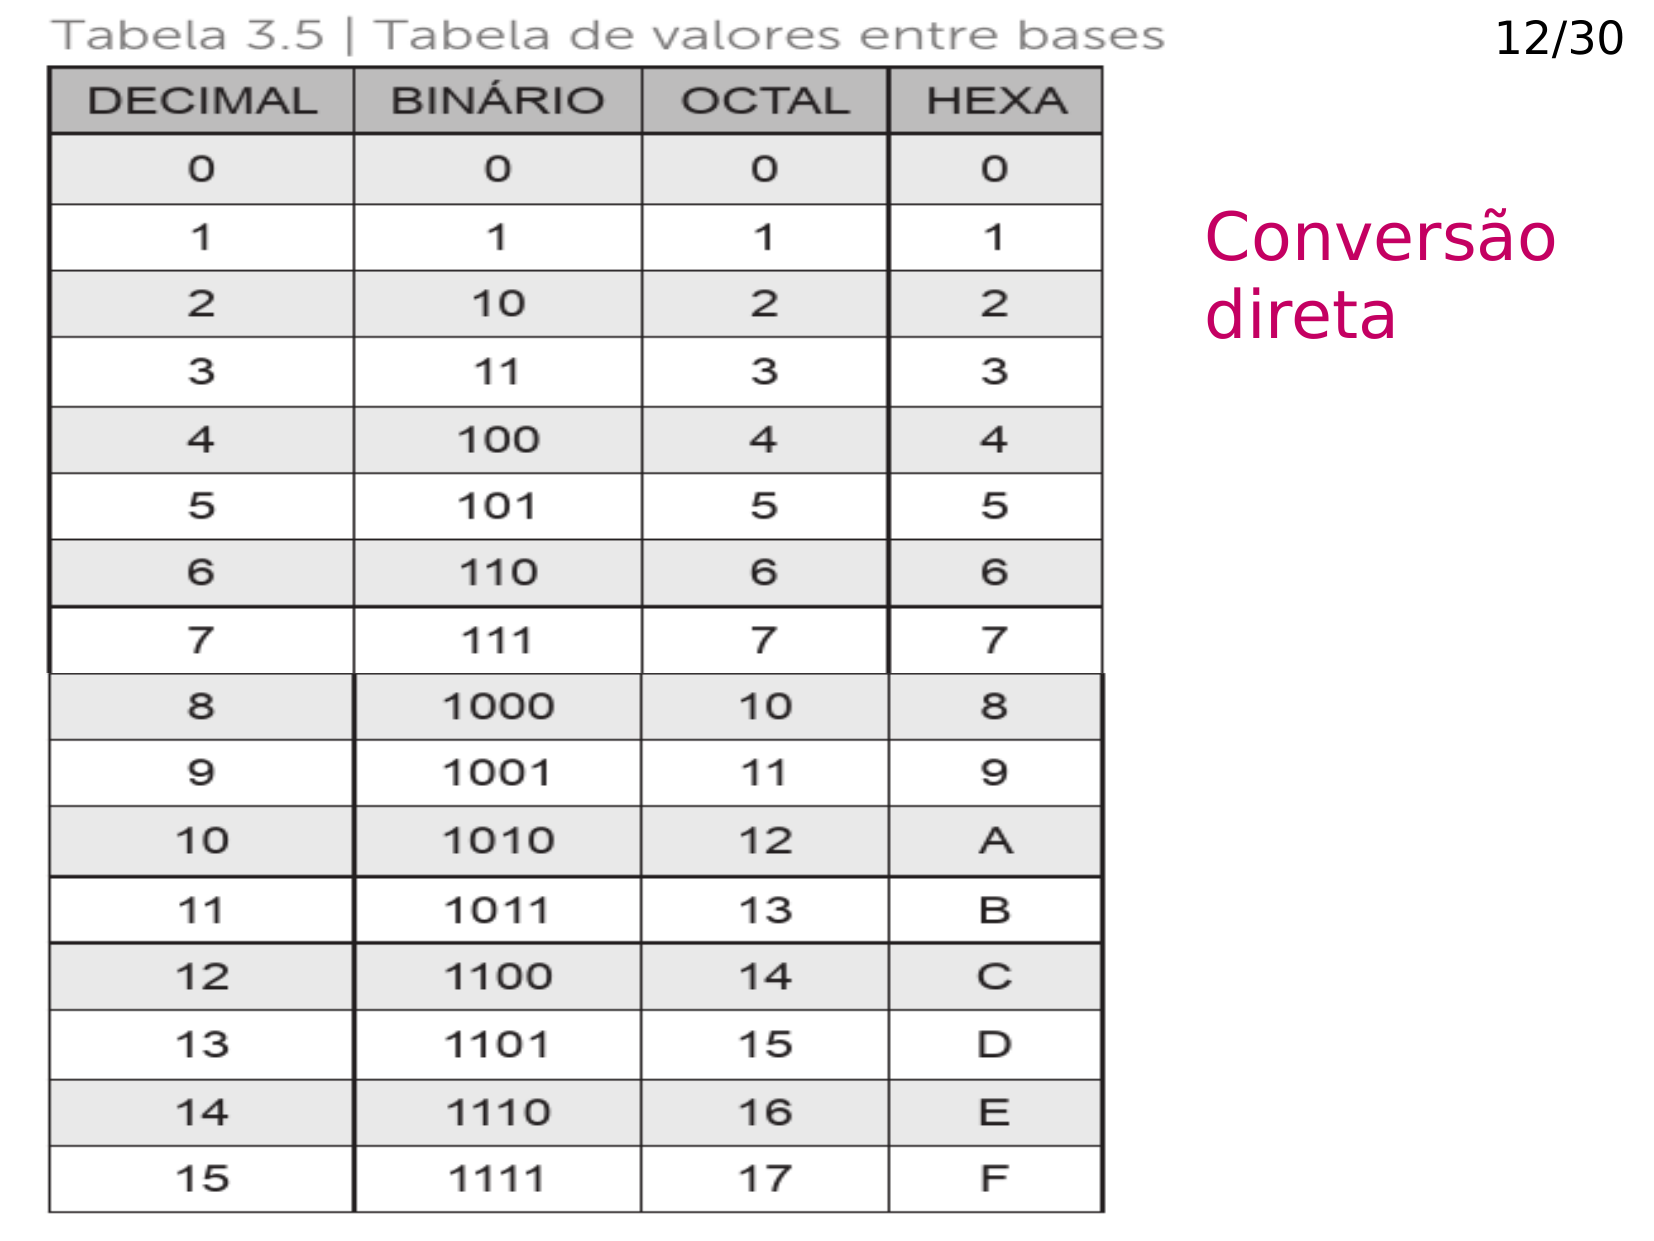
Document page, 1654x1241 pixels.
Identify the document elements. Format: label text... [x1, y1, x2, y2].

picture [35, 12, 1170, 1217]
title Conversão direta [1204, 151, 1625, 402]
